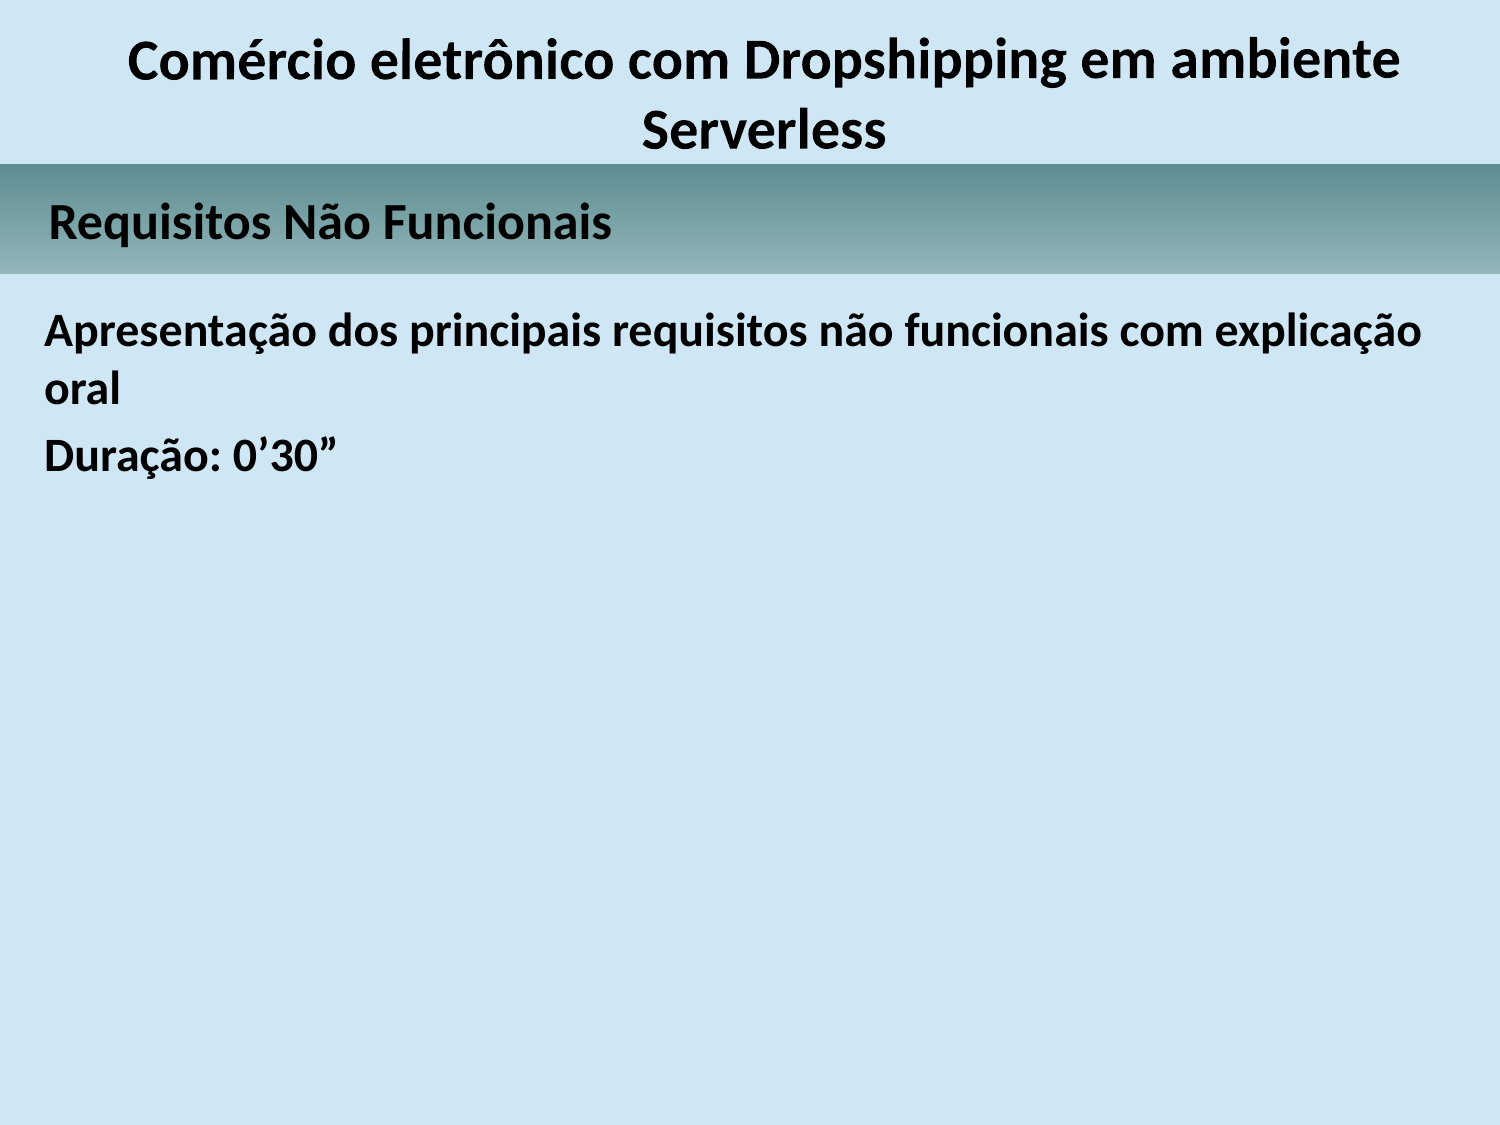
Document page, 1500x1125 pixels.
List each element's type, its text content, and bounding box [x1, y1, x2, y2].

text_box Comércio eletrônico com Dropshipping em ambiente Serverless [40, 11, 1489, 169]
text_box [0, 164, 1500, 274]
text_box Requisitos Não Funcionais [33, 180, 1467, 258]
text_box Apresentação dos principais requisitos não funcionais com explicação oral Duração: 0’30” [29, 290, 1478, 967]
